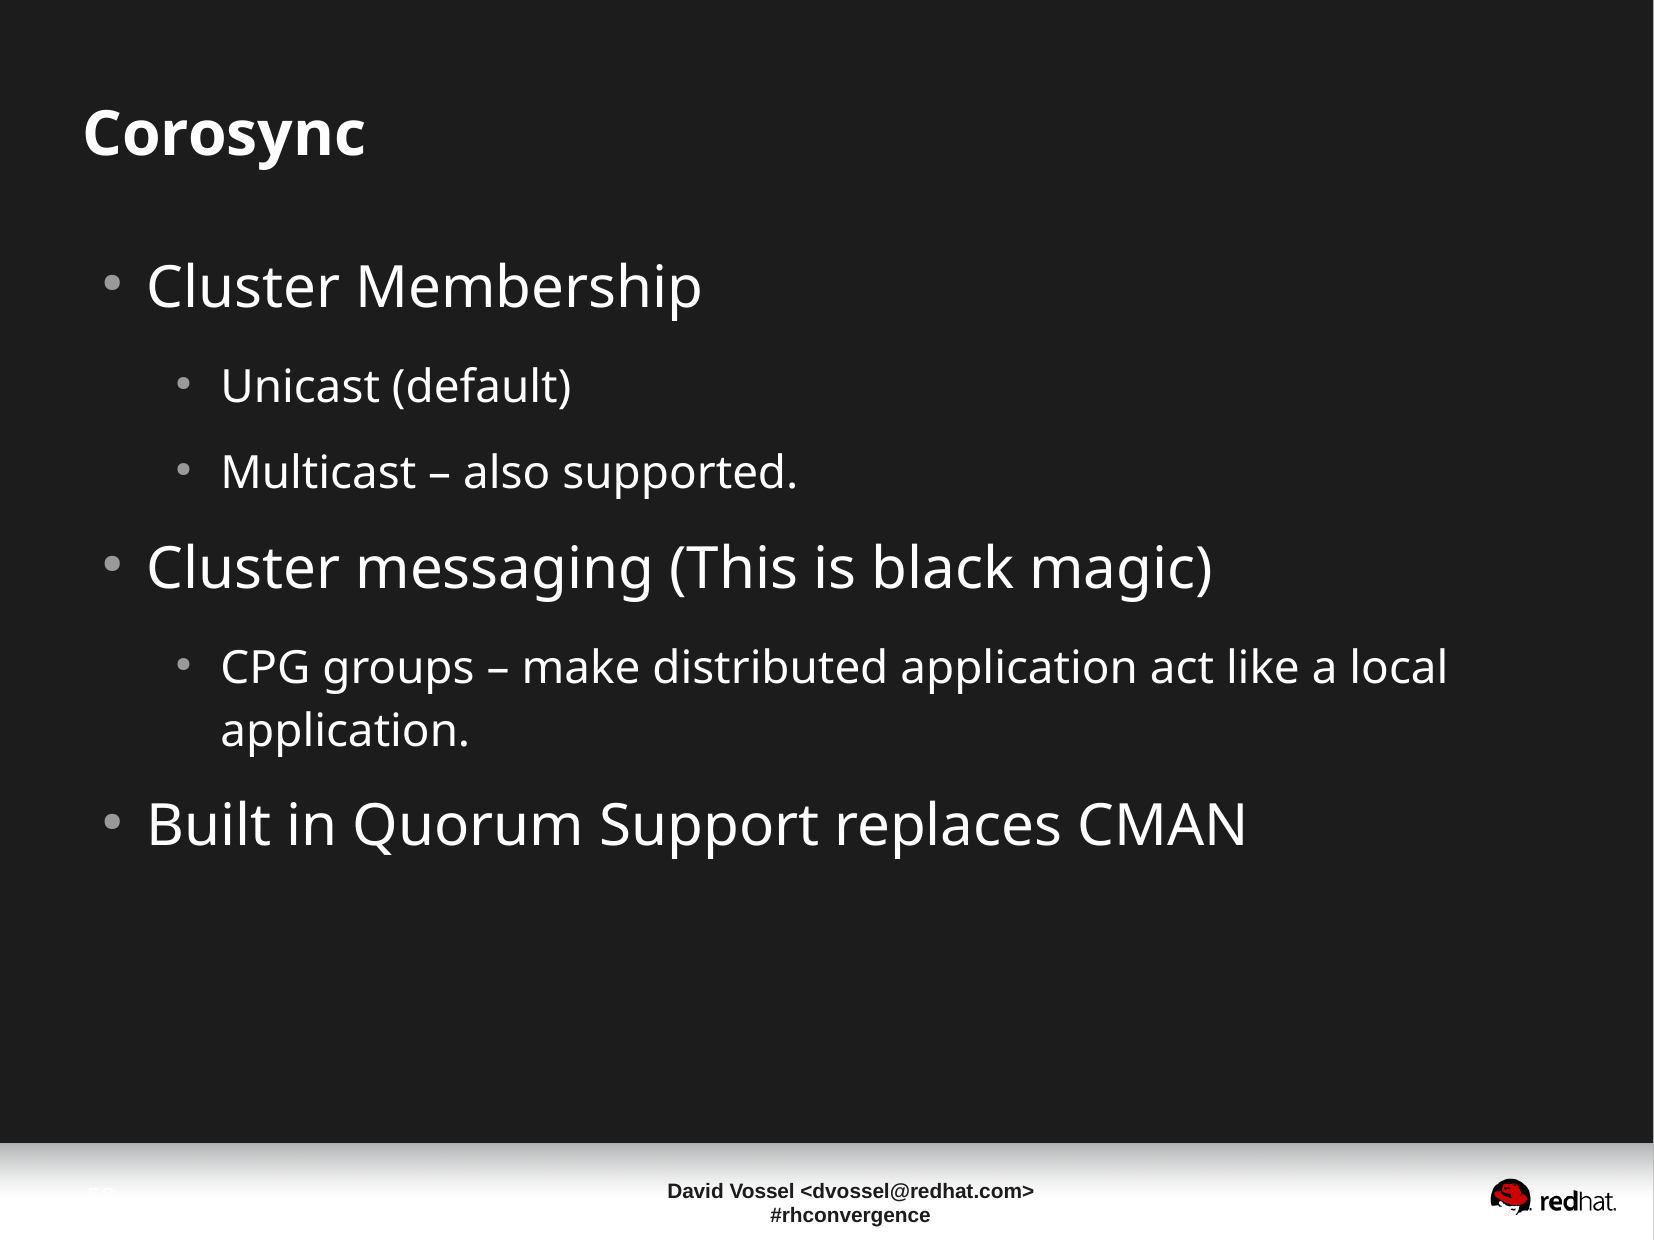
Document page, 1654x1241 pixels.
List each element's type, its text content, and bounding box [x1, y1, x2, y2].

title Corosync [82, 37, 1571, 226]
list Cluster Membership Unicast (default) Multicast – also supported. Cluster messaging (This is black magic) CPG groups – make distributed application act like a local application. Built in Quorum Support replaces CMAN [86, 244, 1576, 1039]
picture [0, 1143, 1654, 1241]
